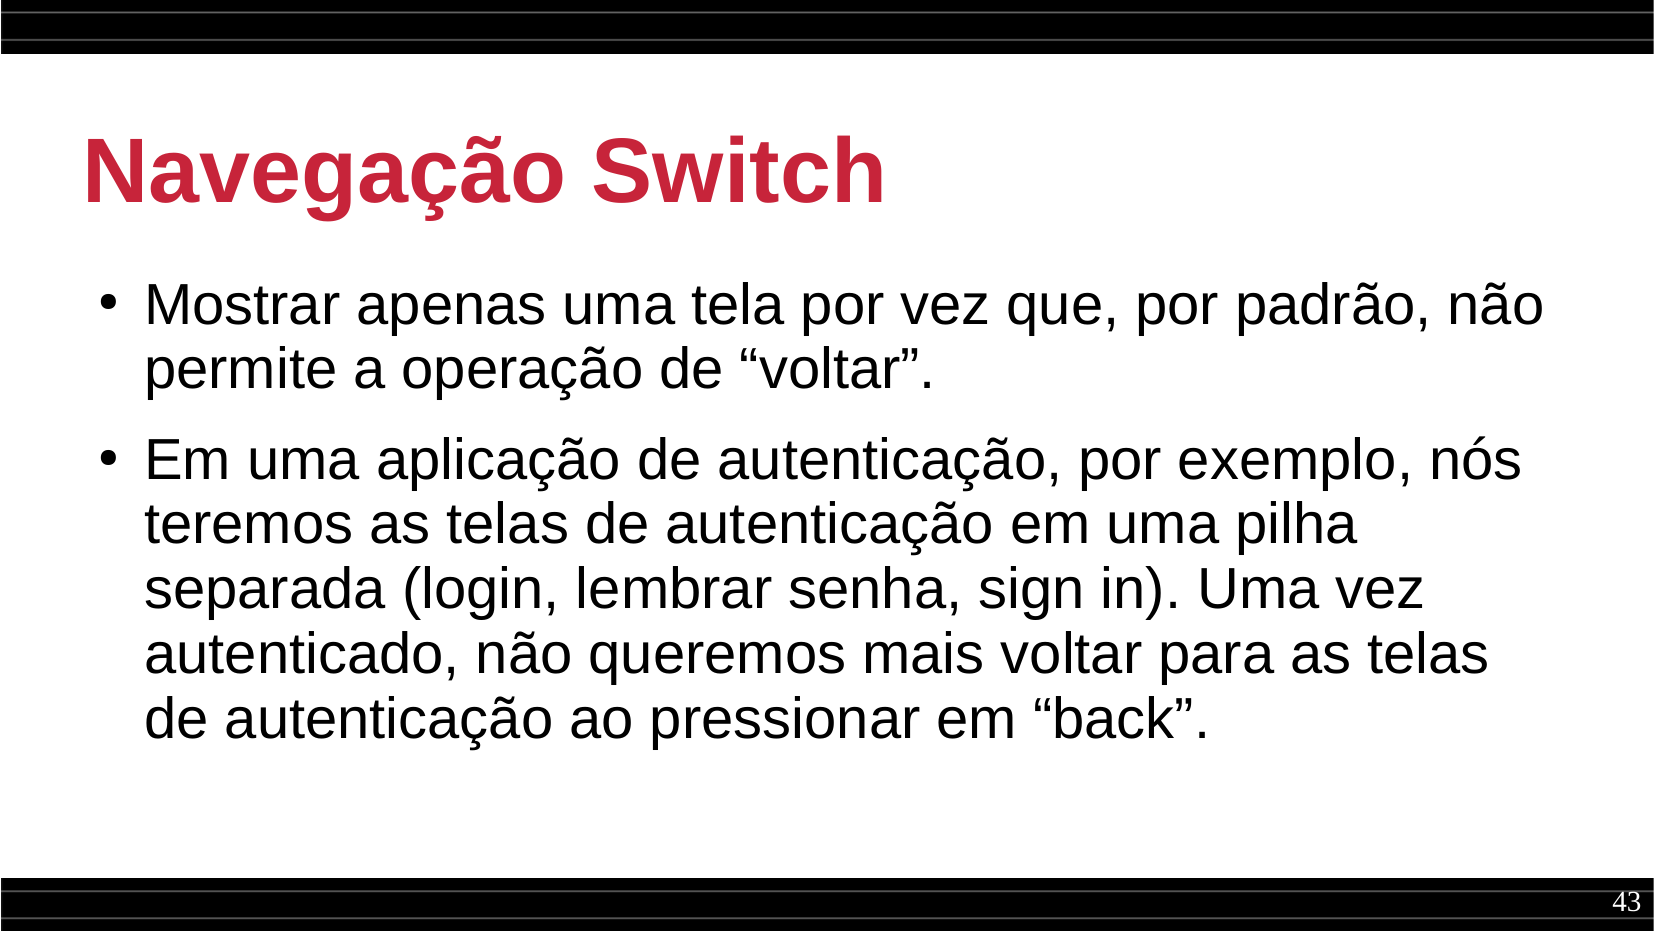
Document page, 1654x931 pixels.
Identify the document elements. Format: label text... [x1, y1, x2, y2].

picture [1, 878, 1654, 931]
title Navegação Switch [82, 92, 1571, 249]
picture [1, 0, 1654, 54]
list Mostrar apenas uma tela por vez que, por padrão, não permite a operação de “voltar”. Em uma aplicação de autenticação, por exemplo, nós teremos as telas de autenticação em uma pilha separada (login, lembrar senha, sign in). Uma vez autenticado, não queremos mais voltar para as telas de autenticação ao pressionar em “back”. [82, 271, 1571, 758]
